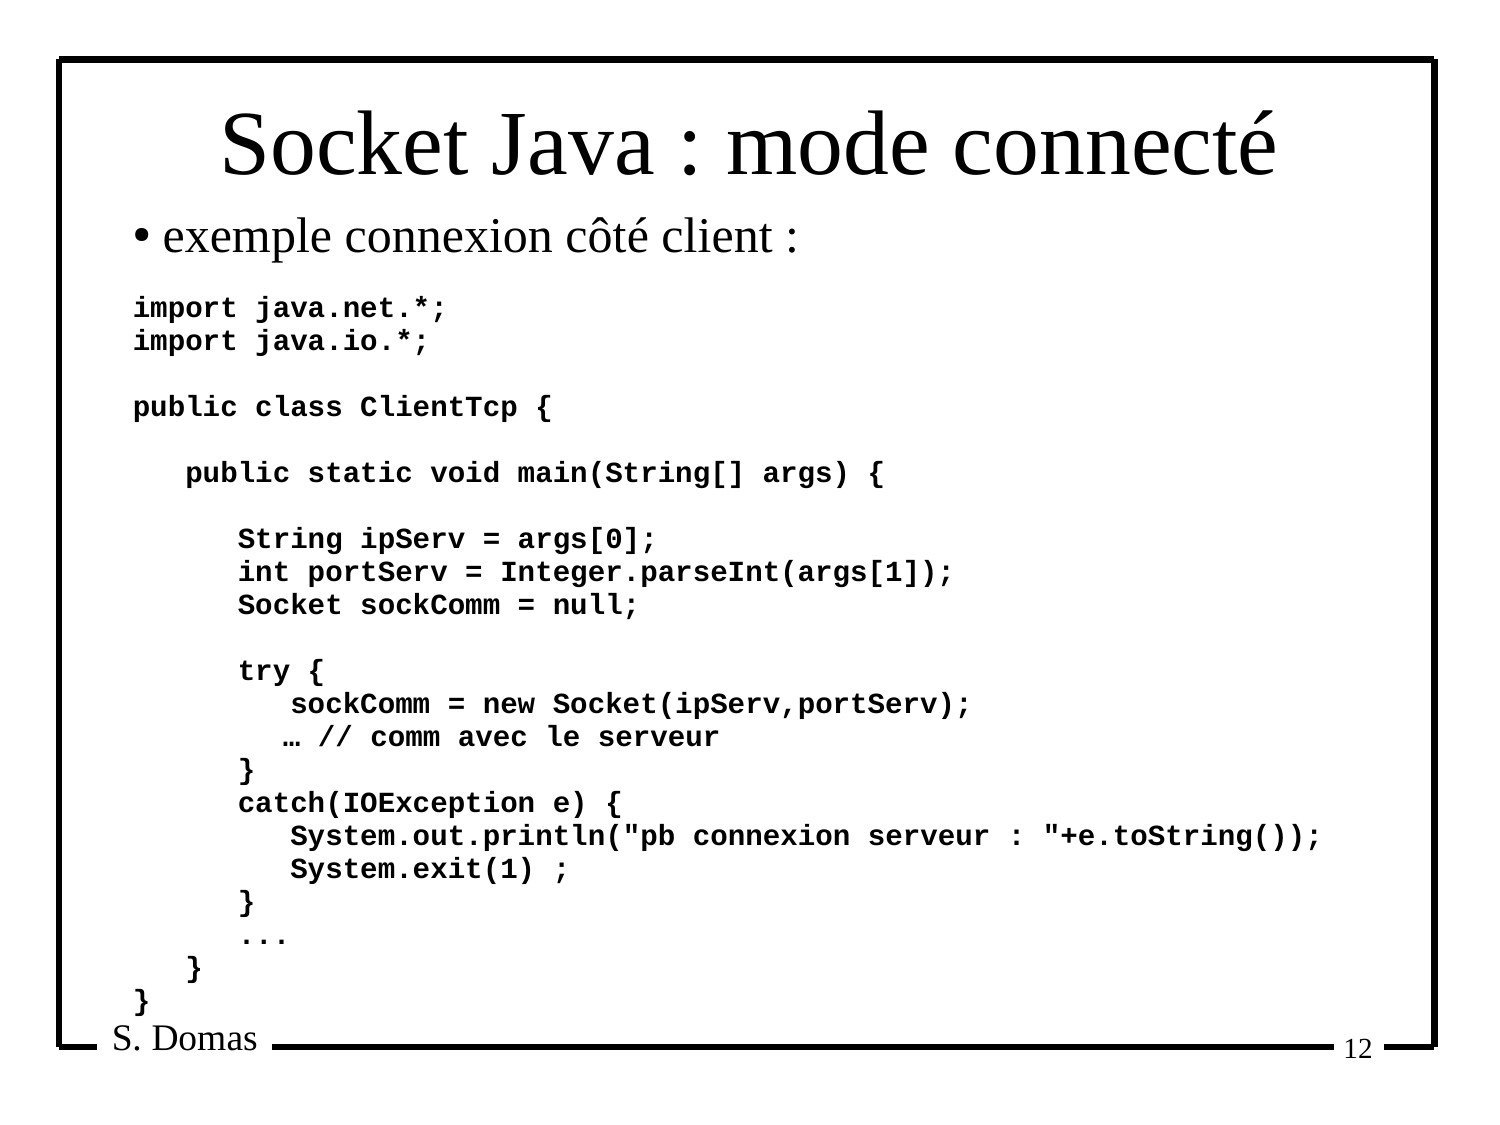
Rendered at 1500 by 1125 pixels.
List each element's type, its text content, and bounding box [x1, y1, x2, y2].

title Socket Java : mode connecté [112, 49, 1388, 238]
text_box S. Domas [97, 1009, 273, 1067]
text_box exemple connexion côté client : import java.net.*; import java.io.*; public class ClientTcp { public static void main(String[] args) { String ipServ = args[0]; int portServ = Integer.parseInt(args[1]); Socket sockComm = null; try { sockComm = new Socket(ipServ,portServ); … // comm avec le serveur } catch(IOException e) { System.out.println("pb connexion serveur : "+e.toString()); System.exit(1) ; } ... } } [118, 238, 1388, 1034]
